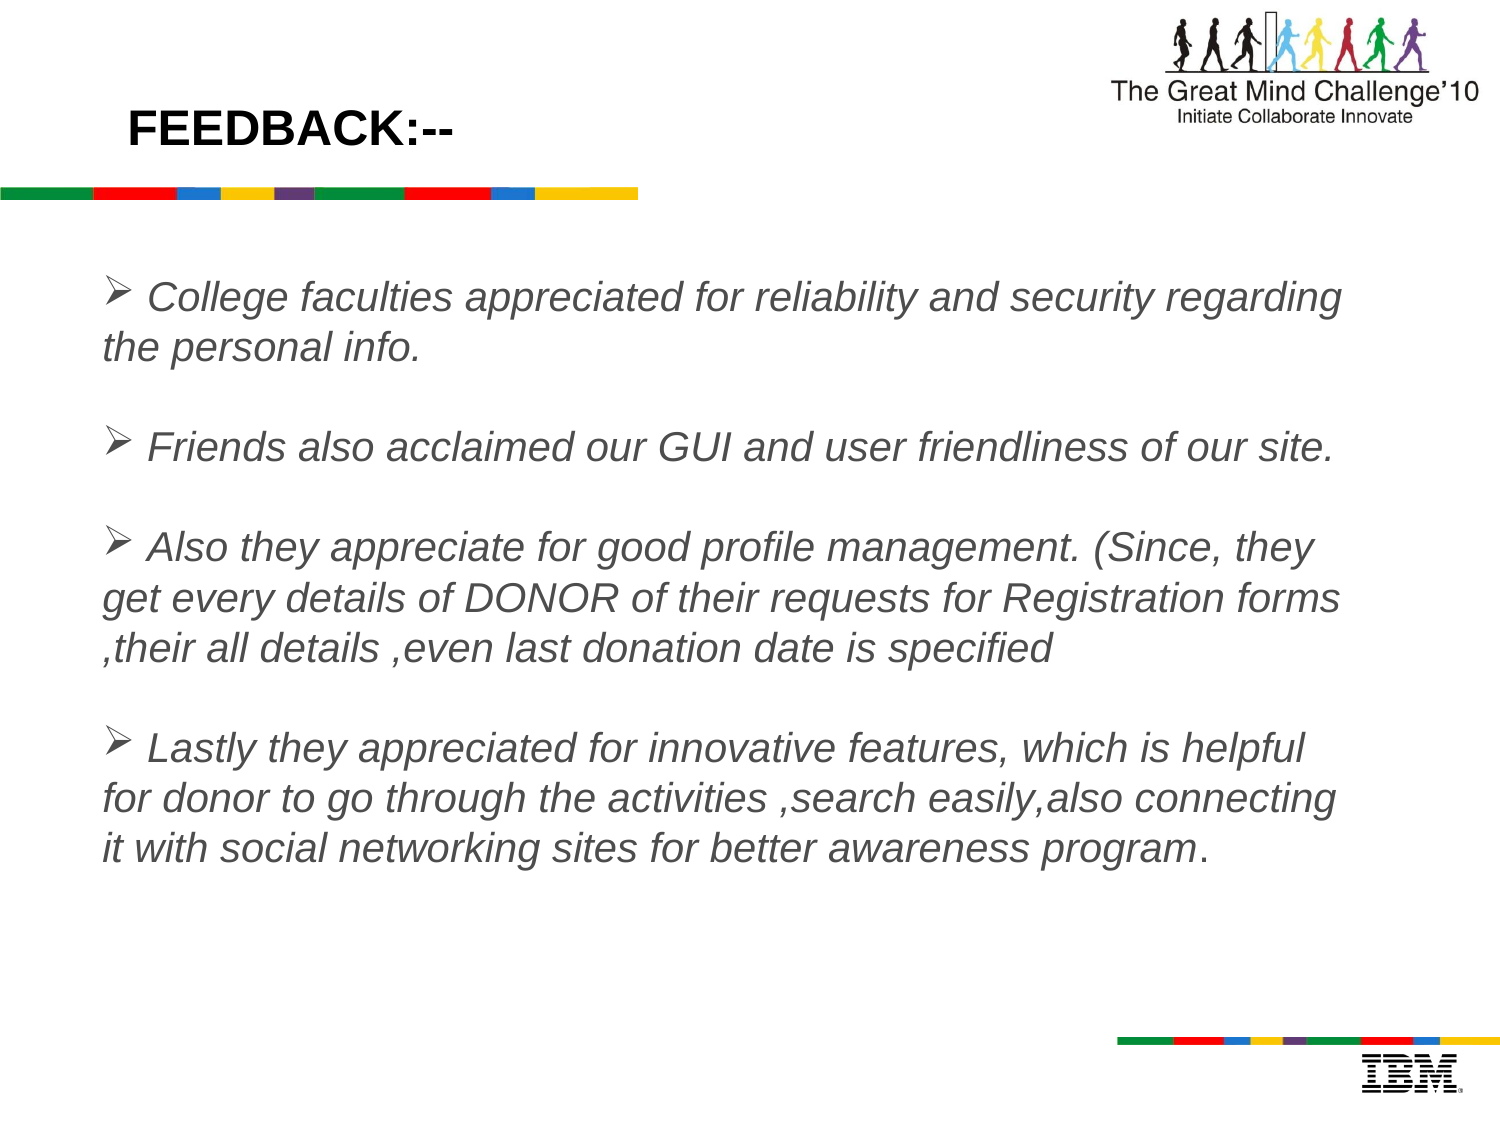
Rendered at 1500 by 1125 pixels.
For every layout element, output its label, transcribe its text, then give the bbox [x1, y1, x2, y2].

text_box College faculties appreciated for reliability and security regarding the personal info. Friends also acclaimed our GUI and user friendliness of our site. Also they appreciate for good profile management. (Since, they get every details of DONOR of their requests for Registration forms ,their all details ,even last donation date is specified Lastly they appreciated for innovative features, which is helpful for donor to go through the activities ,search easily,also connecting it with social networking sites for better awareness program. [87, 262, 1363, 1125]
text_box FEEDBACK:-- [112, 87, 470, 163]
picture [1363, 1037, 1500, 1045]
picture [1087, 0, 1500, 150]
picture [0, 187, 638, 200]
picture [1363, 1054, 1463, 1093]
